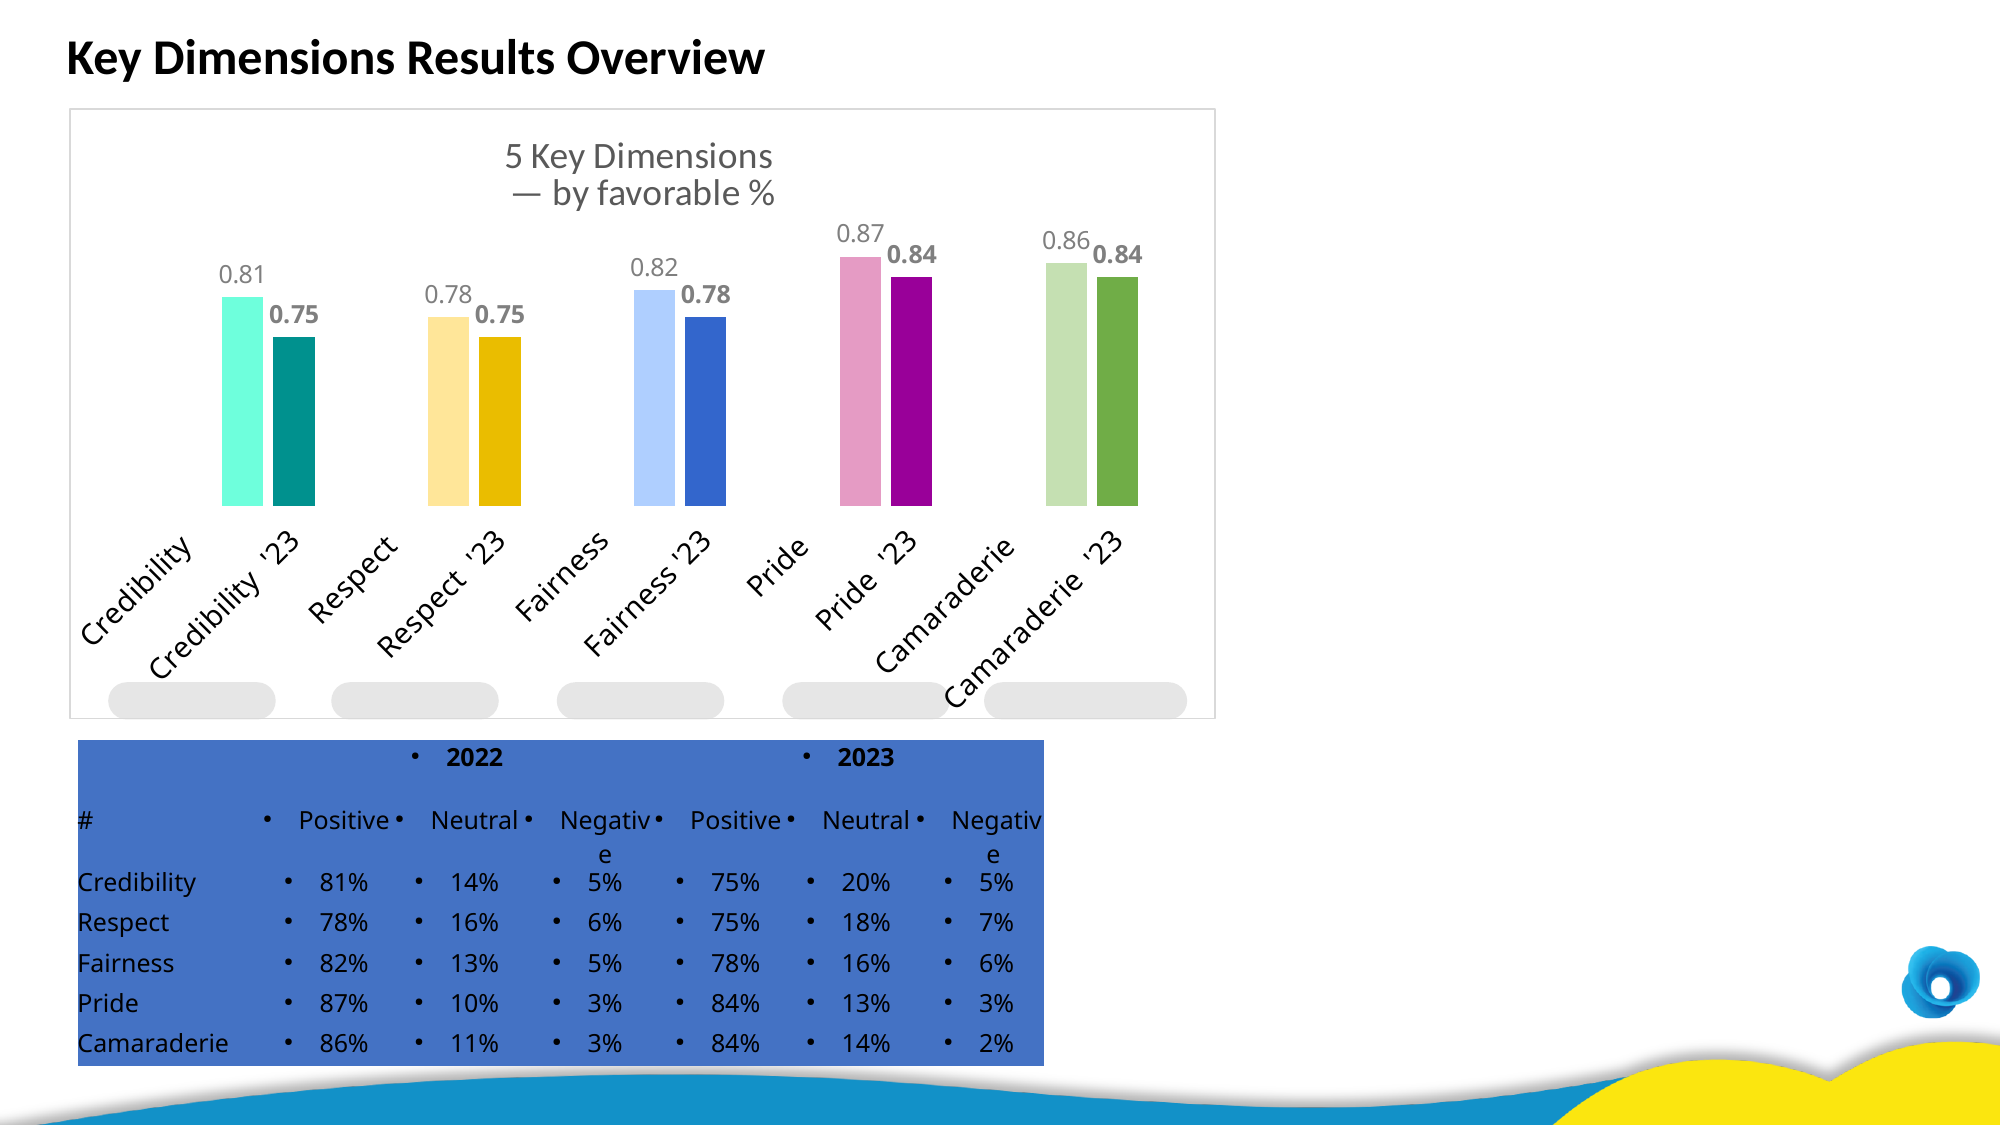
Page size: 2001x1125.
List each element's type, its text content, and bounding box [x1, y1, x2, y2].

table_cell 5% [522, 945, 653, 986]
table_header 2022 [261, 740, 653, 803]
table_header [78, 740, 261, 803]
table_cell 10% [392, 986, 522, 1026]
table_cell 3% [522, 986, 653, 1026]
table_cell 20% [783, 865, 914, 905]
table_cell Fairness [78, 945, 261, 986]
table_cell 14% [392, 865, 522, 905]
table_cell 16% [783, 945, 914, 986]
table_cell 5% [522, 865, 653, 905]
table_cell 2% [914, 1026, 1044, 1066]
table_cell 78% [653, 945, 783, 986]
table_cell 14% [783, 1026, 914, 1066]
table_cell Pride [78, 986, 261, 1026]
table_cell 6% [914, 945, 1044, 986]
table_cell 84% [653, 986, 783, 1026]
table_cell 6% [522, 905, 653, 945]
table_cell 3% [914, 986, 1044, 1026]
table_cell 78% [261, 905, 392, 945]
table_cell Camaraderie [78, 1026, 261, 1066]
table_cell 18% [783, 905, 914, 945]
table_cell Neutral [783, 803, 914, 865]
table_cell 87% [261, 986, 392, 1026]
table_cell 81% [261, 865, 392, 905]
table_cell 75% [653, 905, 783, 945]
table_cell Positive [653, 803, 783, 865]
table_cell 75% [653, 865, 783, 905]
text_box Key Dimensions Results Overview [51, 17, 1786, 94]
table_cell Neutral [392, 803, 522, 865]
table_cell 13% [783, 986, 914, 1026]
table_cell 16% [392, 905, 522, 945]
table_cell Negative [522, 803, 653, 865]
table_cell # [78, 803, 261, 865]
chart [69, 108, 1216, 720]
table_cell 11% [392, 1026, 522, 1066]
table_header 2023 [653, 740, 1044, 803]
table_cell Respect [78, 905, 261, 945]
table_cell 82% [261, 945, 392, 986]
table_cell 7% [914, 905, 1044, 945]
table_cell 13% [392, 945, 522, 986]
table_cell Negative [914, 803, 1044, 865]
table_cell 86% [261, 1026, 392, 1066]
table_cell 5% [914, 865, 1044, 905]
table_cell 3% [522, 1026, 653, 1066]
table_cell 84% [653, 1026, 783, 1066]
table_cell Positive [261, 803, 392, 865]
table_cell Credibility [78, 865, 261, 905]
